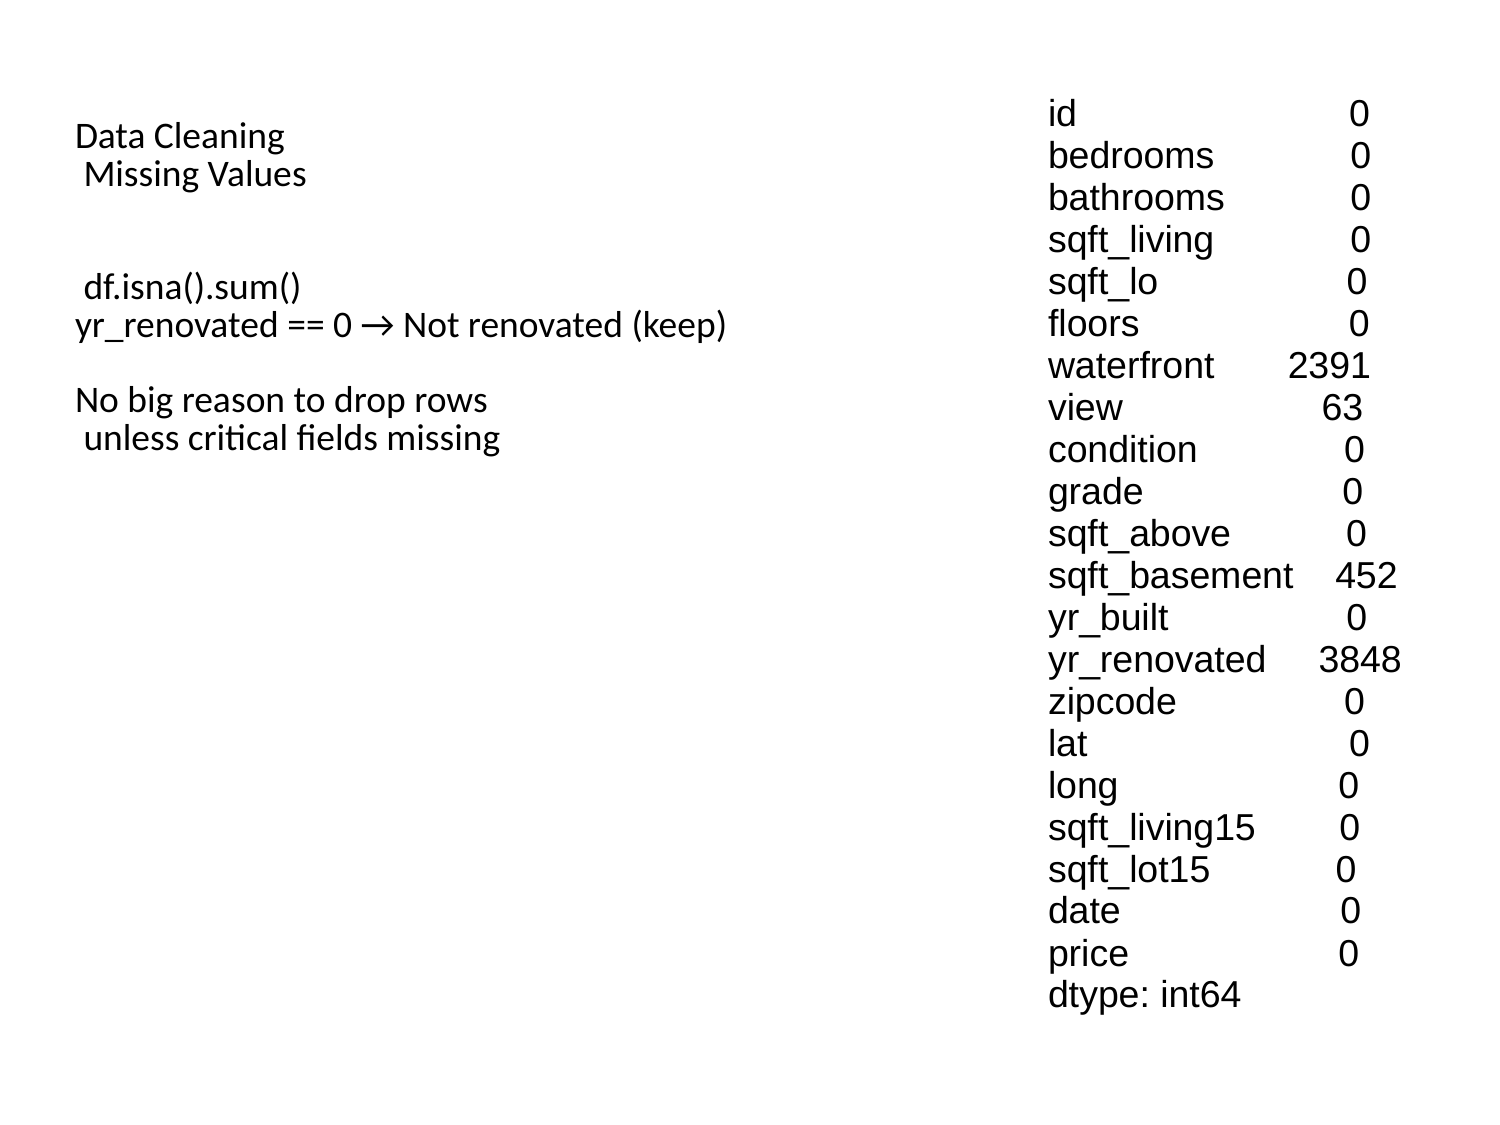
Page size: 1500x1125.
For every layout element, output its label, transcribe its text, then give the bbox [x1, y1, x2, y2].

text_box id 0 bedrooms 0 bathrooms 0 sqft_living 0 sqft_lo 0 floors 0 waterfront 2391 view 63 condition 0 grade 0 sqft_above 0 sqft_basement 452 yr_built 0 yr_renovated 3848 zipcode 0 lat 0 long 0 sqft_living15 0 sqft_lot15 0 date 0 price 0 dtype: int64 [1033, 84, 1418, 1108]
title Data Cleaning Missing Values df.isna().sum() yr_renovated == 0 → Not renovated (keep) No big reason to drop rows unless critical fields missing [75, 0, 1425, 498]
